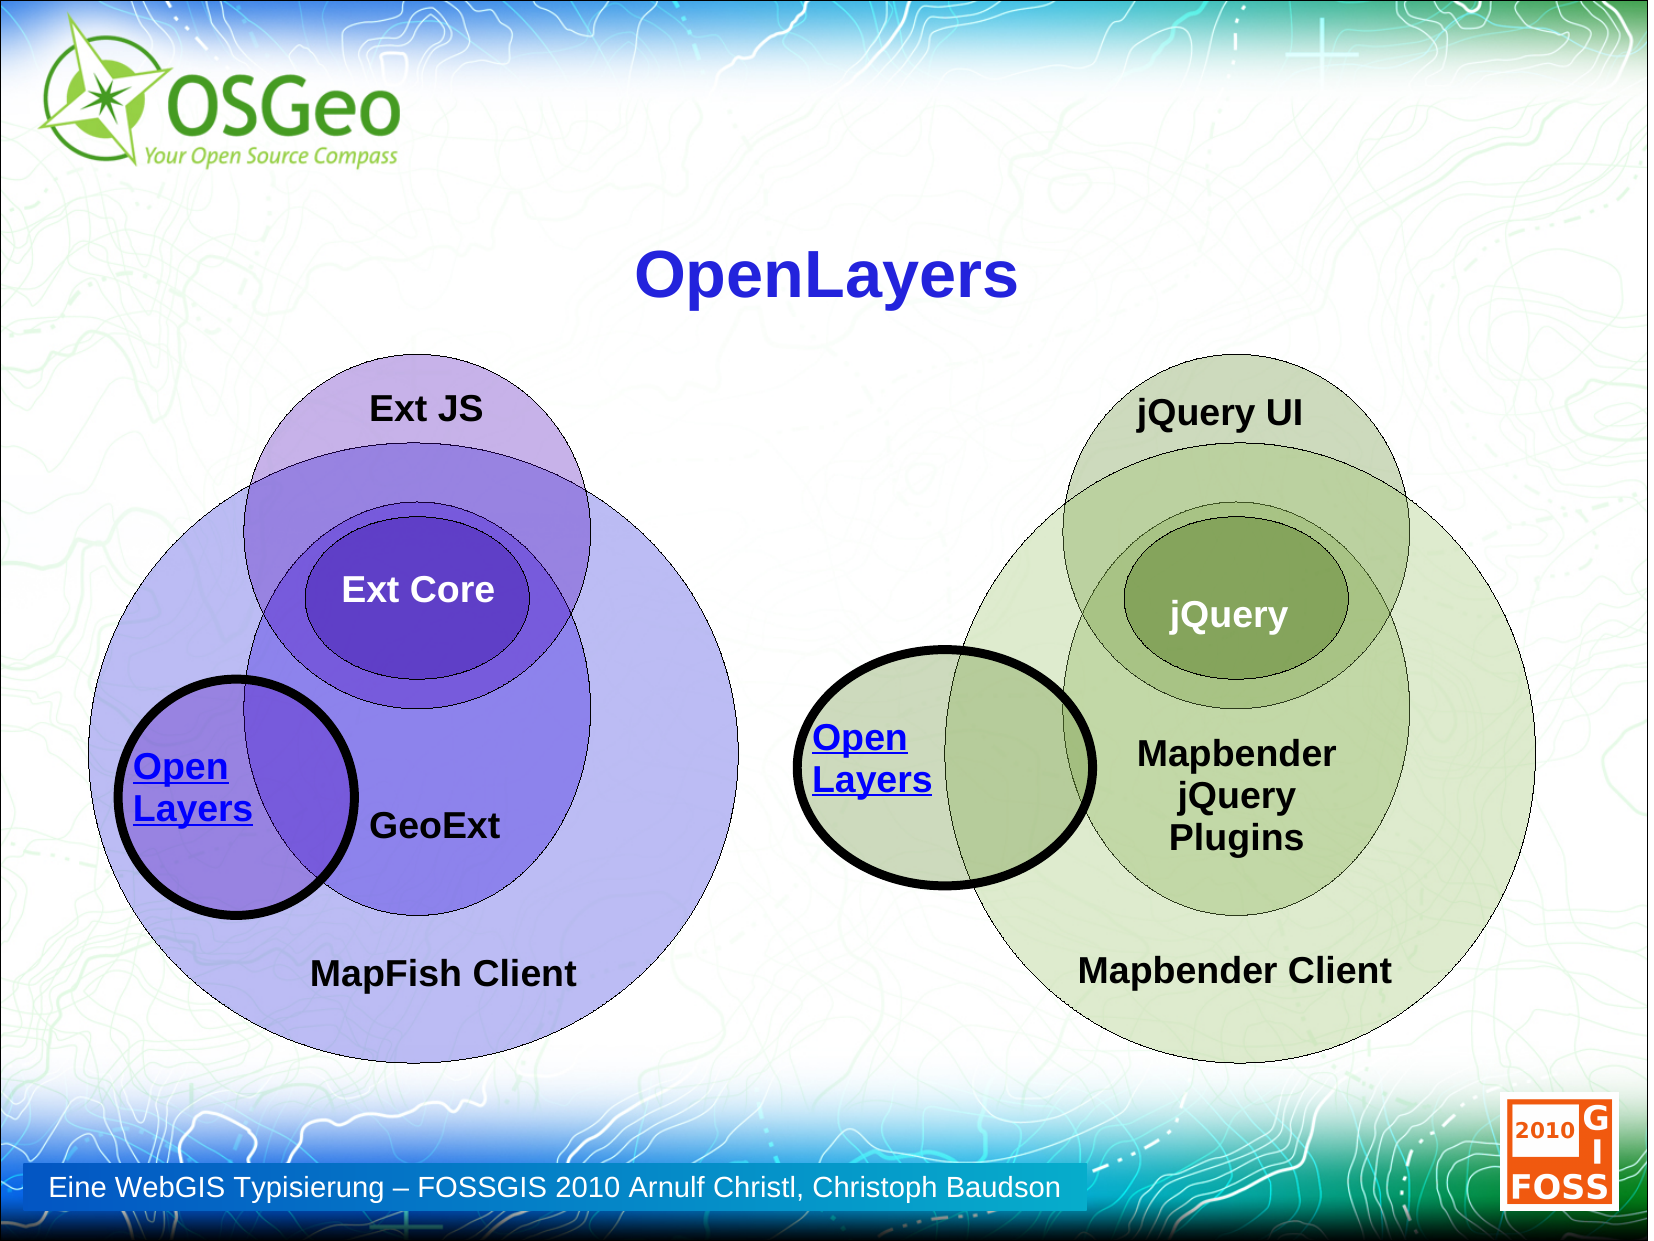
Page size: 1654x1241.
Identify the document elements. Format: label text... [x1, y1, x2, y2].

text_box jQuery UI [1122, 383, 1329, 507]
title OpenLayers [82, 98, 1571, 452]
text_box Mapbender jQuery Plugins [1122, 725, 1352, 886]
text_box Ext JS [354, 379, 532, 443]
text_box [88, 354, 739, 1064]
text_box [813, 452, 1536, 1064]
text_box Open Layers [118, 738, 269, 850]
text_box Mapbender Client [1062, 942, 1408, 1006]
text_box Ext Core [326, 561, 532, 625]
picture [1, 1, 1647, 1240]
text_box MapFish Client [295, 944, 592, 1009]
text_box GeoExt [354, 797, 516, 861]
text_box jQuery [1155, 586, 1329, 650]
text_box Open Layers [797, 708, 948, 821]
